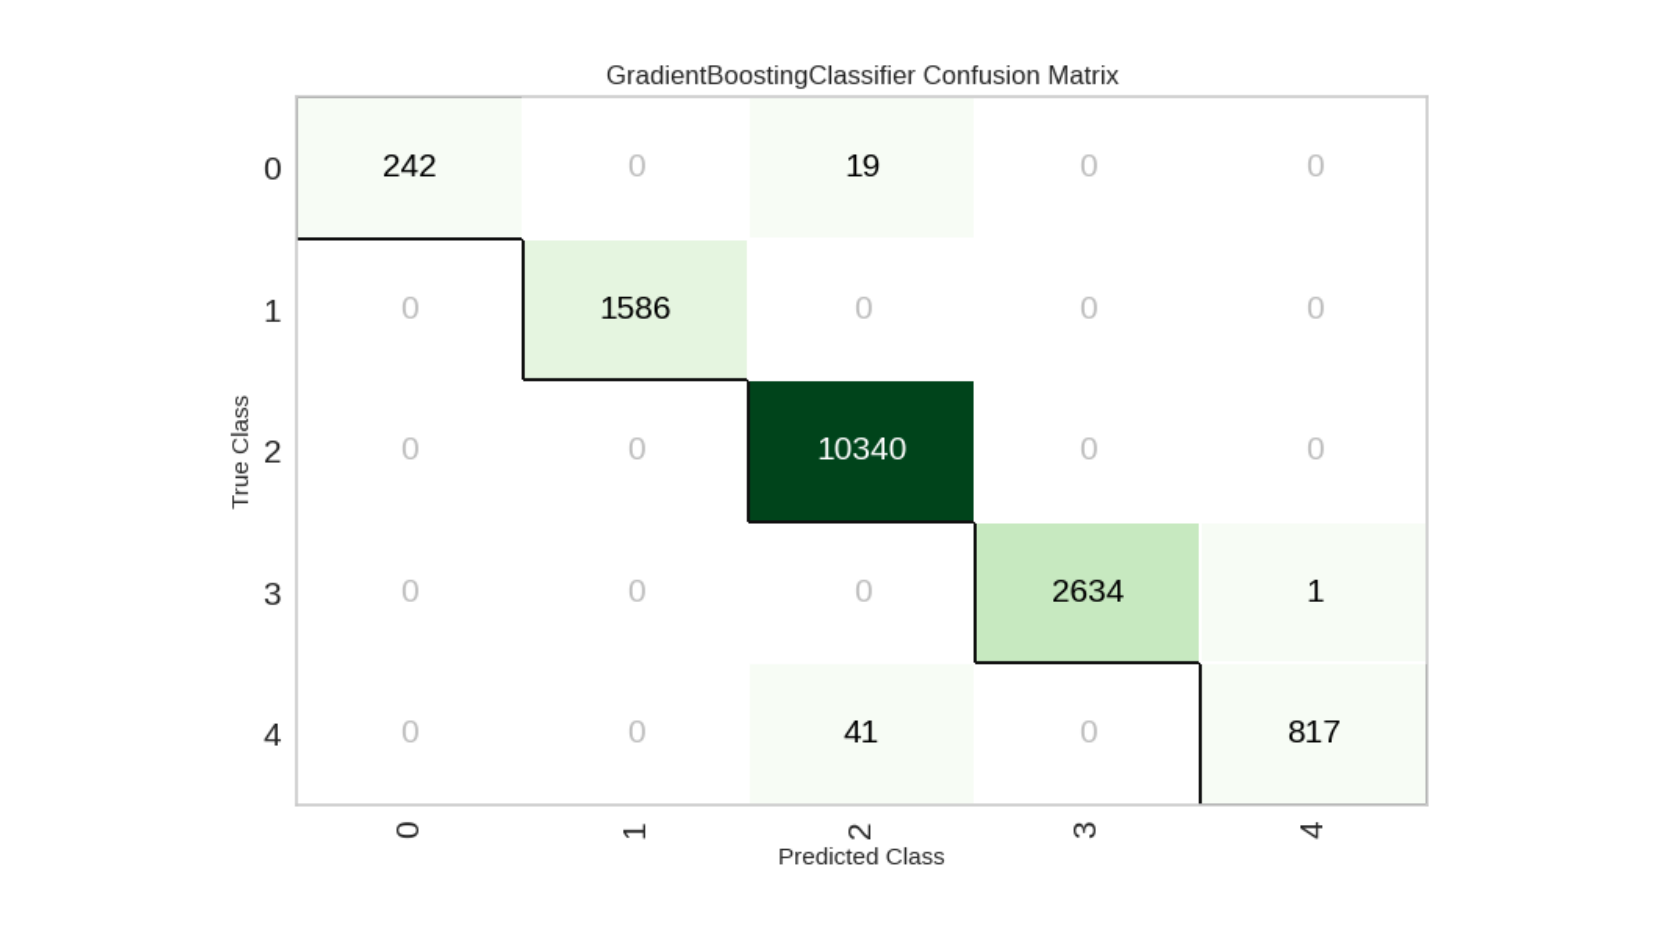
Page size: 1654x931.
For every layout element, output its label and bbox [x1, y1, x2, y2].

picture [217, 50, 1443, 885]
